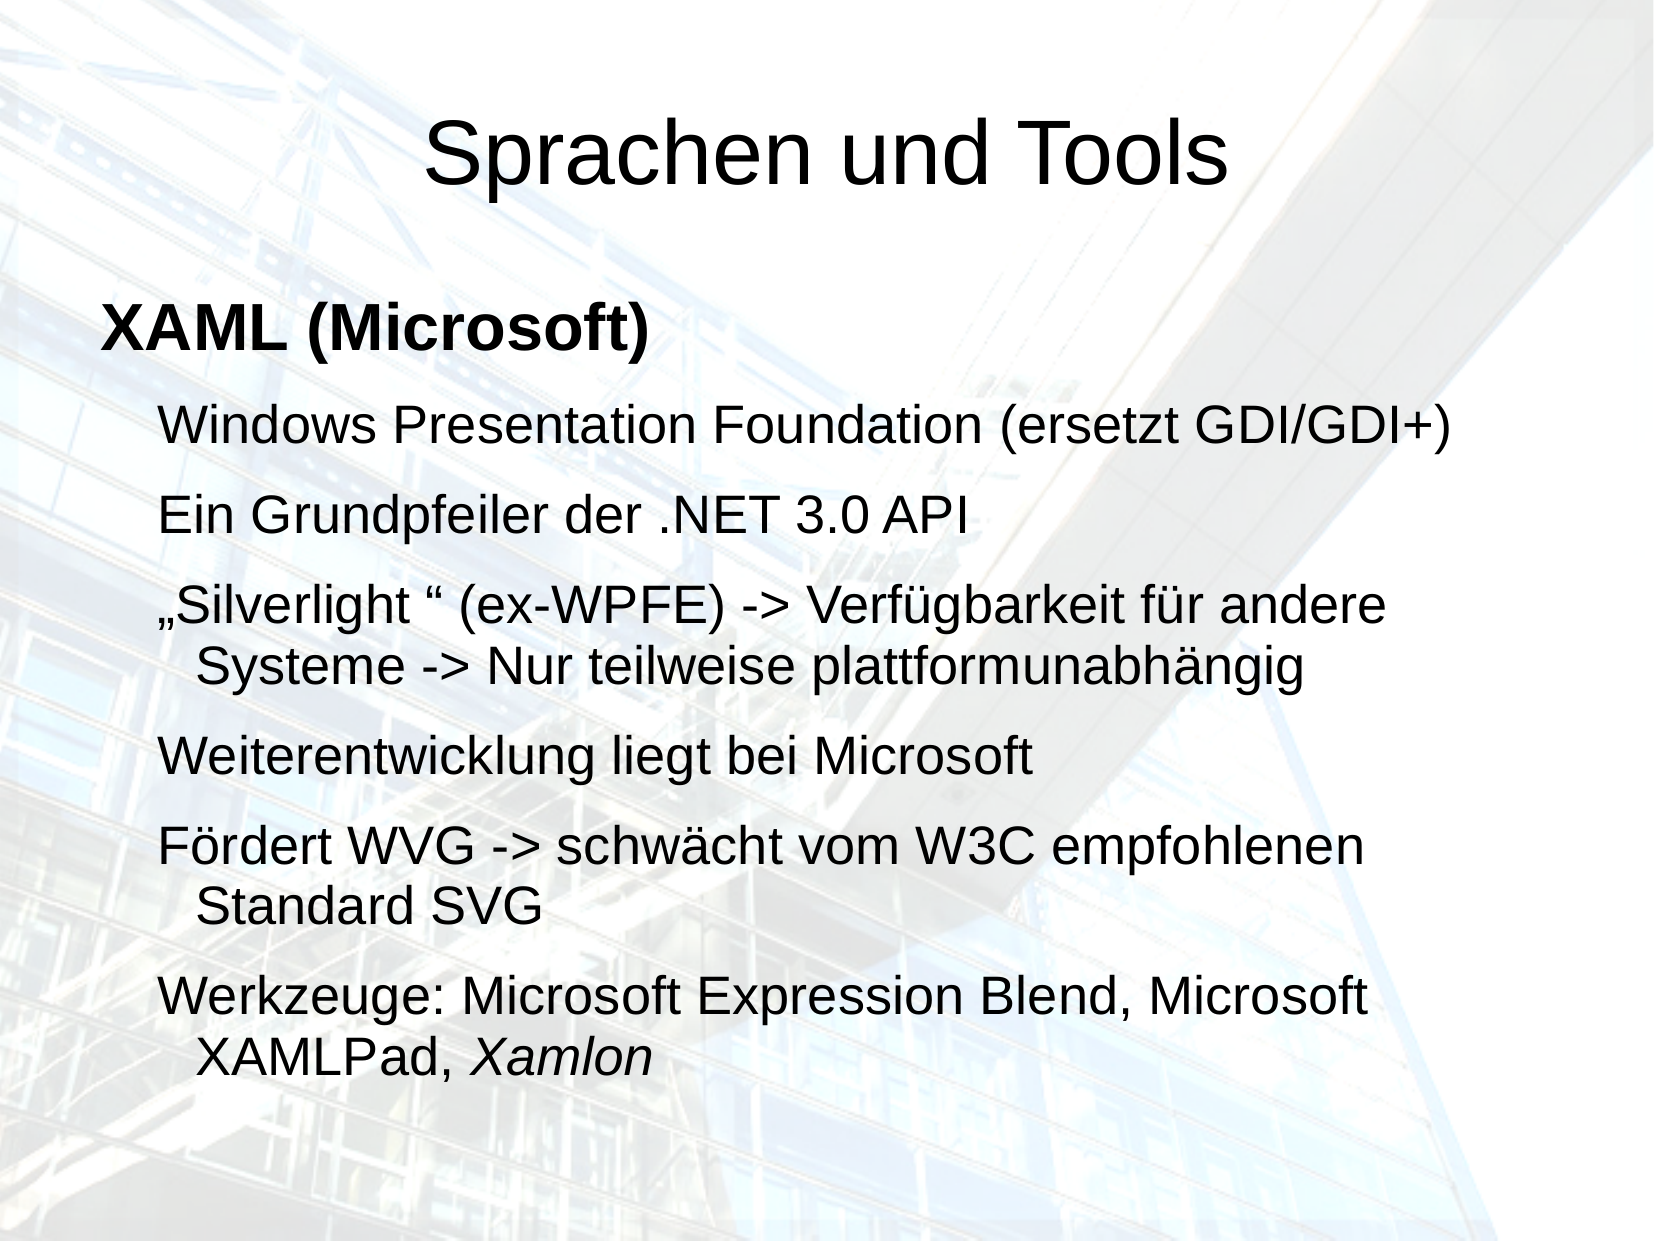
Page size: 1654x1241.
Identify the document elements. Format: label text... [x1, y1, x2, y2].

list XAML (Microsoft) Windows Presentation Foundation (ersetzt GDI/GDI+) Ein Grundpfeiler der .NET 3.0 API „Silverlight “ (ex-WPFE) -> Verfügbarkeit für andere Systeme -> Nur teilweise plattformunabhängig Weiterentwicklung liegt bei Microsoft Fördert WVG -> schwächt vom W3C empfohlenen Standard SVG Werkzeuge: Microsoft Expression Blend, Microsoft XAMLPad, Xamlon [82, 290, 1571, 1094]
picture [0, 0, 1654, 1241]
title Sprachen und Tools [82, 56, 1571, 250]
